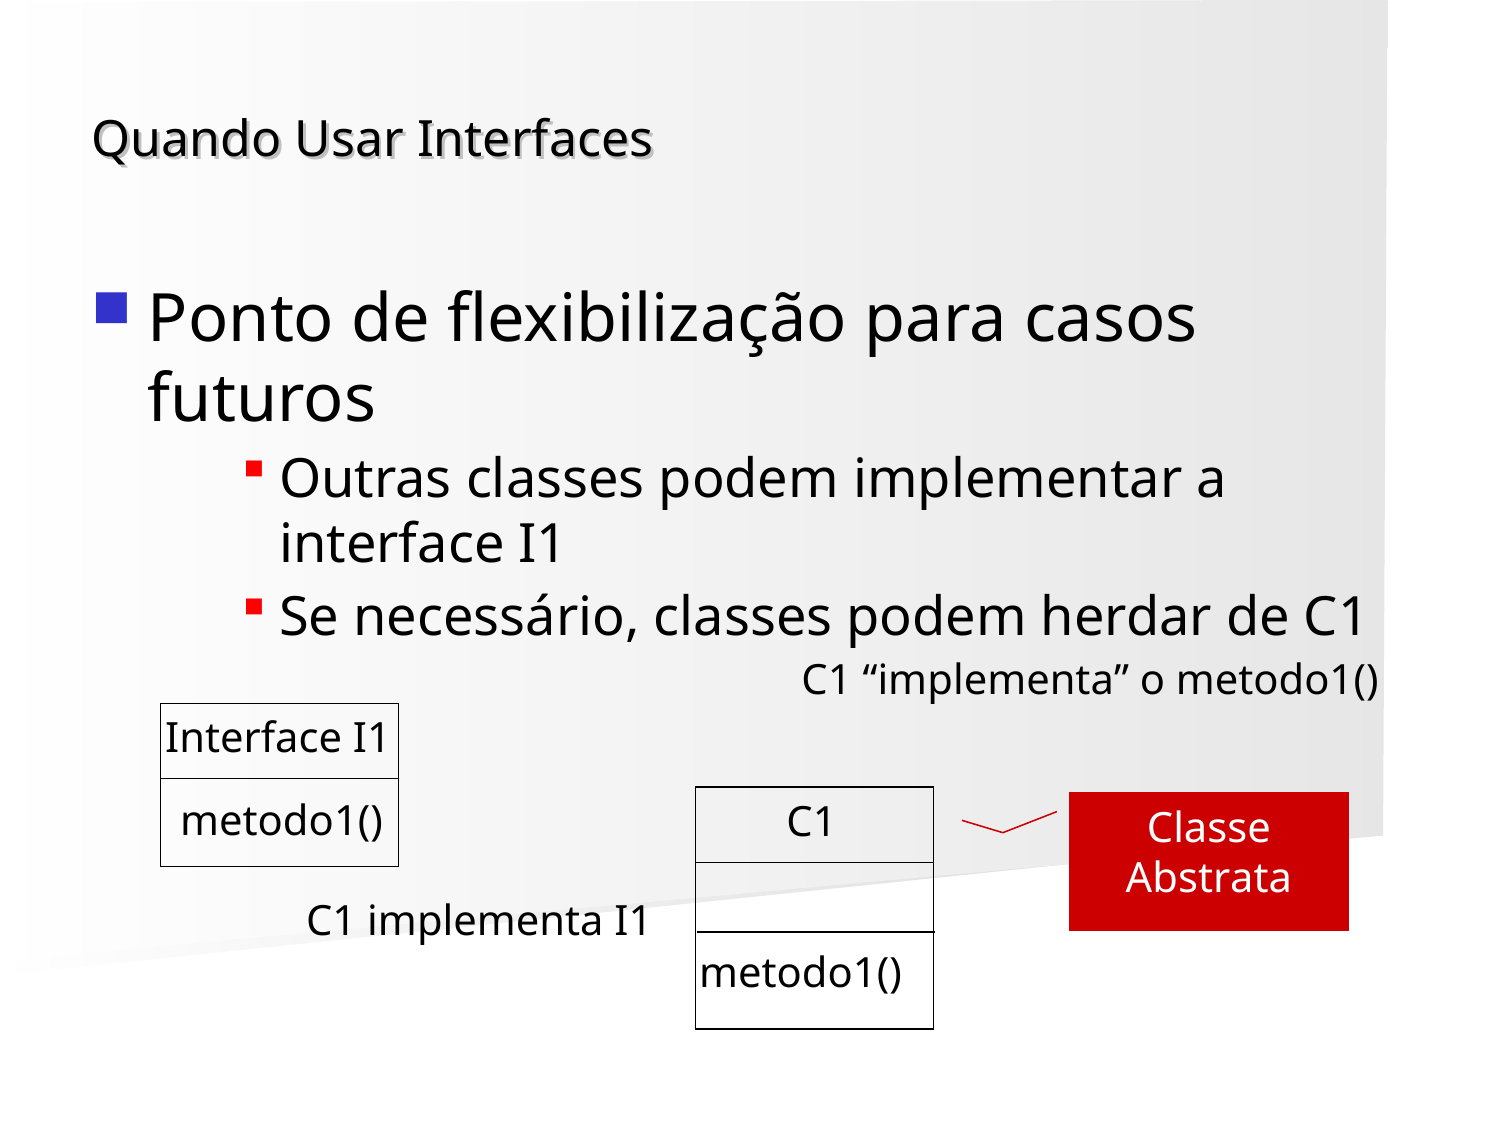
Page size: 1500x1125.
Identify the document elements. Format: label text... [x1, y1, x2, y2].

title Quando Usar Interfaces [76, 42, 1427, 231]
list Ponto de flexibilização para casos futuros Outras classes podem implementar a interface I1 Se necessário, classes podem herdar de C1 [76, 267, 1427, 1005]
